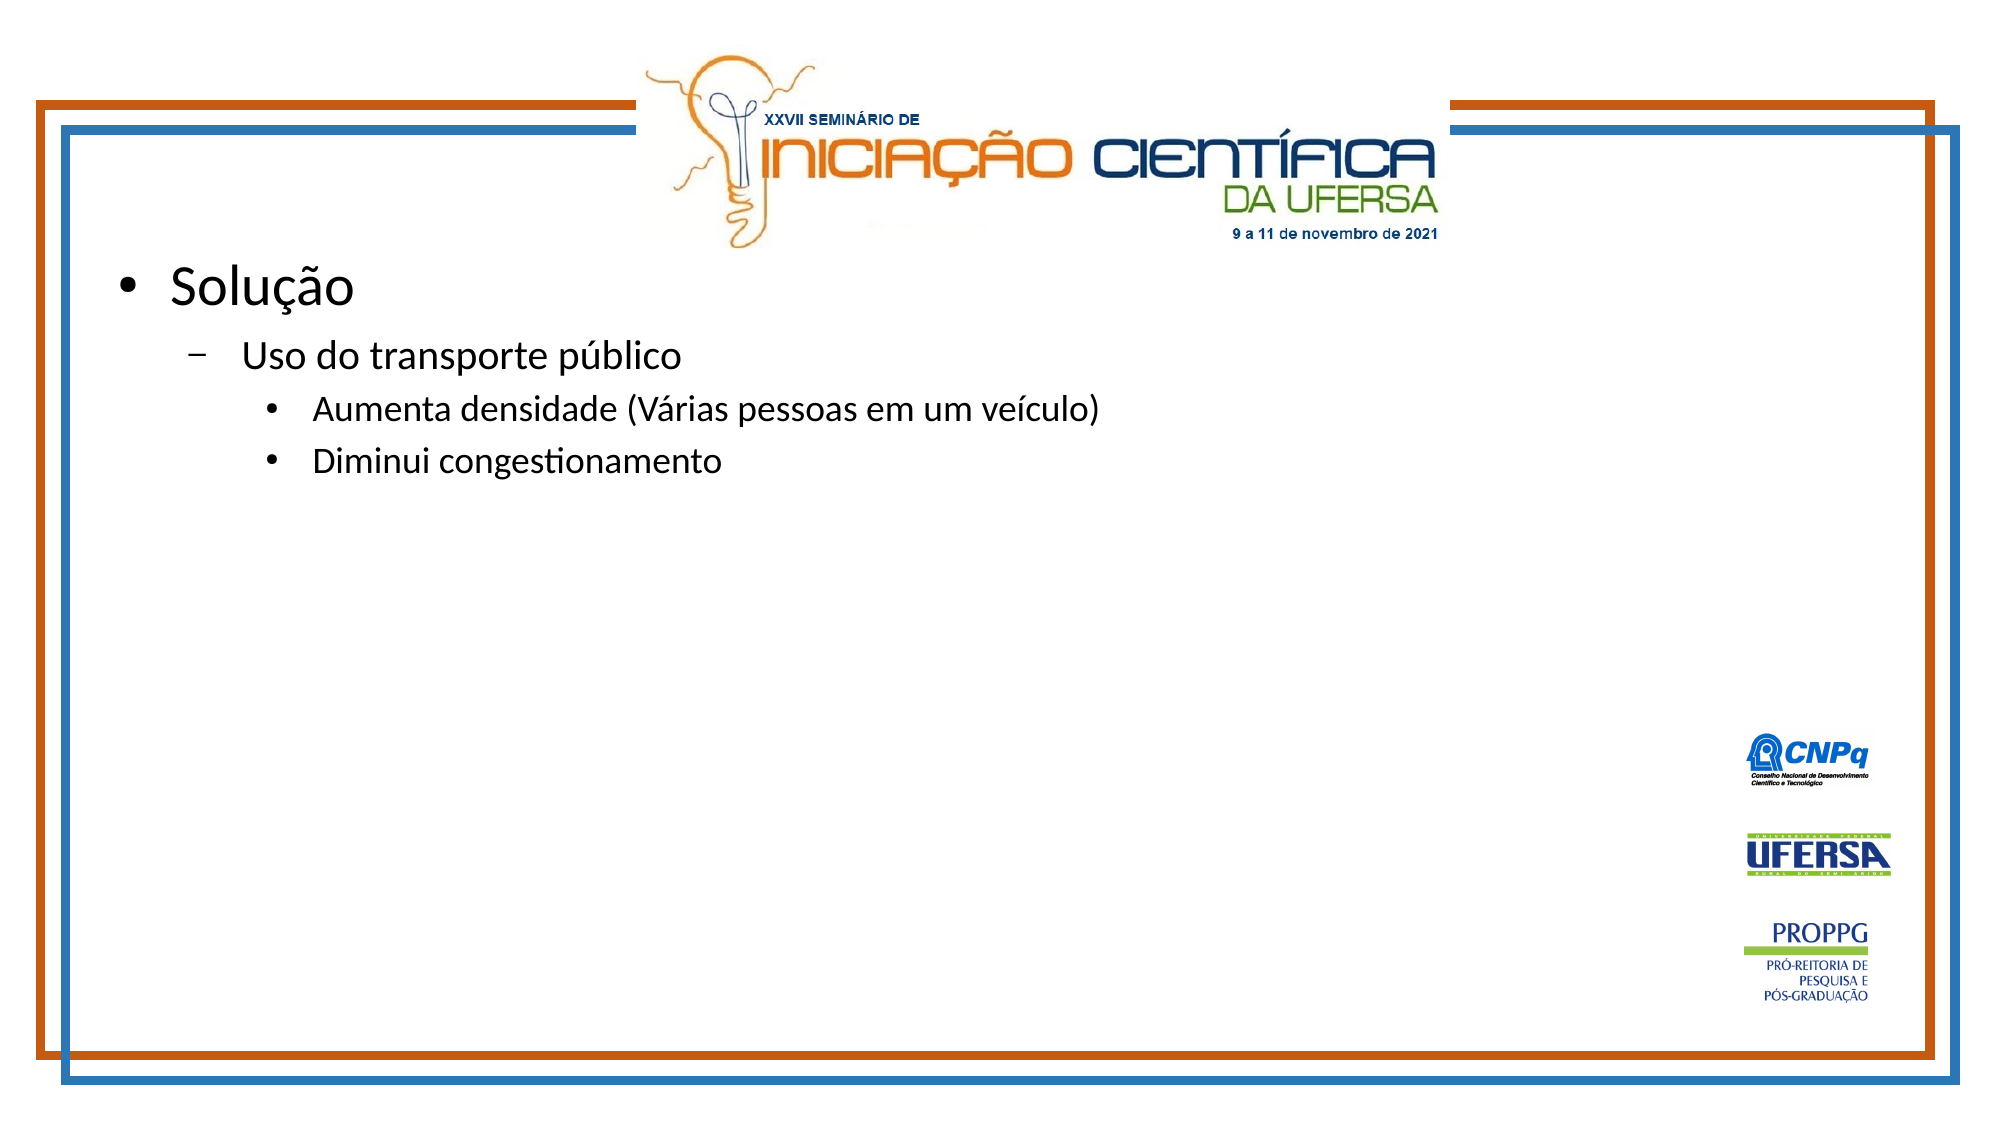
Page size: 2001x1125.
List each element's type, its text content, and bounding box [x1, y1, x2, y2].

list Solução Uso do transporte público Aumenta densidade (Várias pessoas em um veículo) Diminui congestionamento [99, 263, 1900, 916]
picture [1744, 923, 1868, 1003]
picture [636, 44, 1450, 259]
